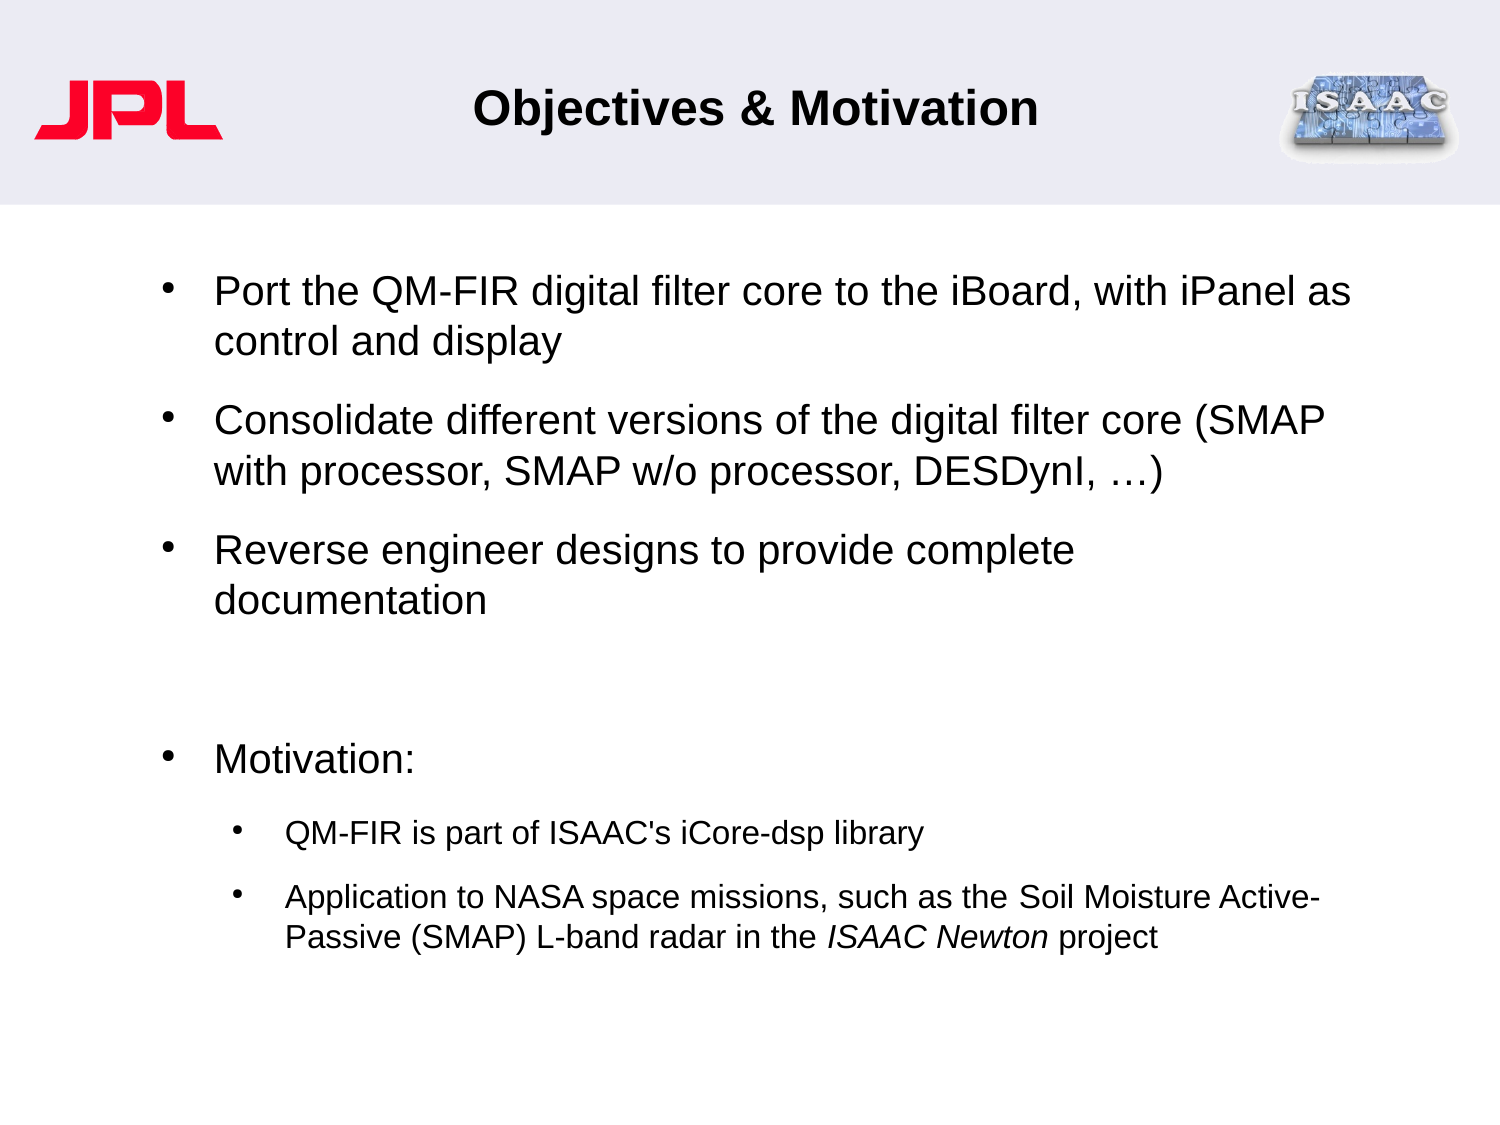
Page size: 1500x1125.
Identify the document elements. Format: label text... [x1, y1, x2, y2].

title Objectives & Motivation [225, 0, 1288, 188]
list Port the QM-FIR digital filter core to the iBoard, with iPanel as control and display Consolidate different versions of the digital filter core (SMAP with processor, SMAP w/o processor, DESDynI, …) Reverse engineer designs to provide complete documentation Motivation: QM-FIR is part of ISAAC's iCore-dsp library Application to NASA space missions, such as the Soil Moisture Active-Passive (SMAP) L-band radar in the ISAAC Newton project [128, 248, 1372, 1024]
picture [1288, 49, 1463, 168]
